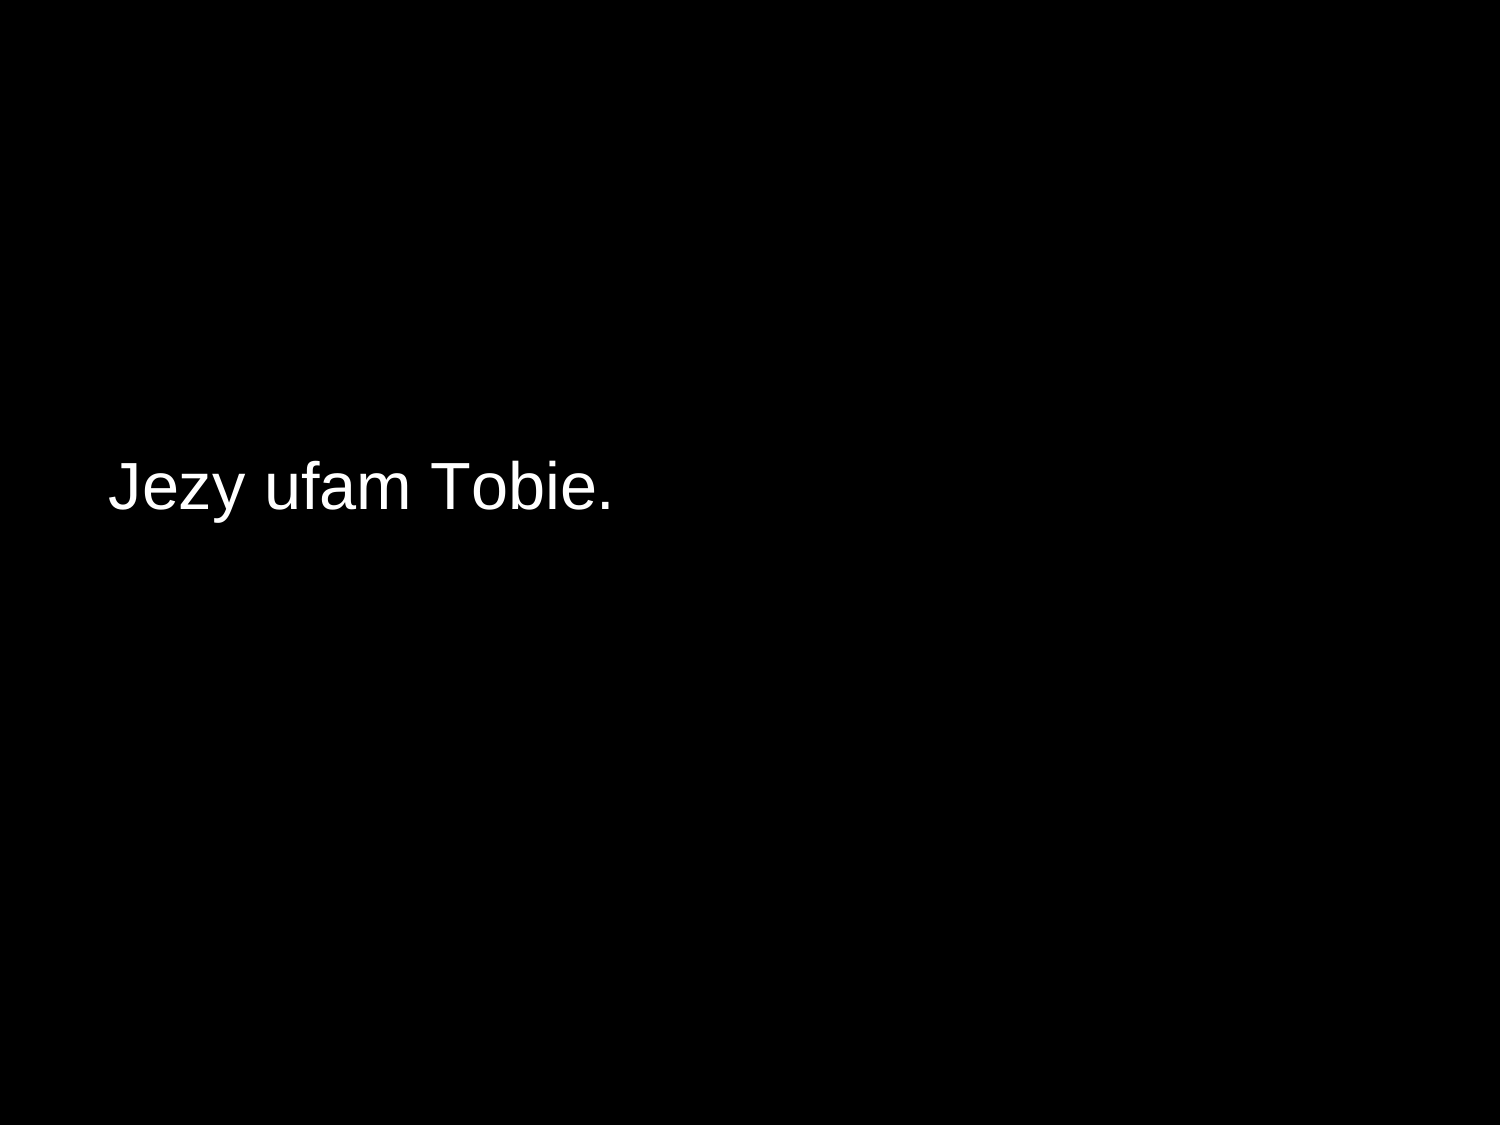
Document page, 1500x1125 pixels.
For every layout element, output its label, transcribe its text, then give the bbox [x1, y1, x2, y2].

text_box Jezy ufam Tobie. [93, 434, 1465, 531]
